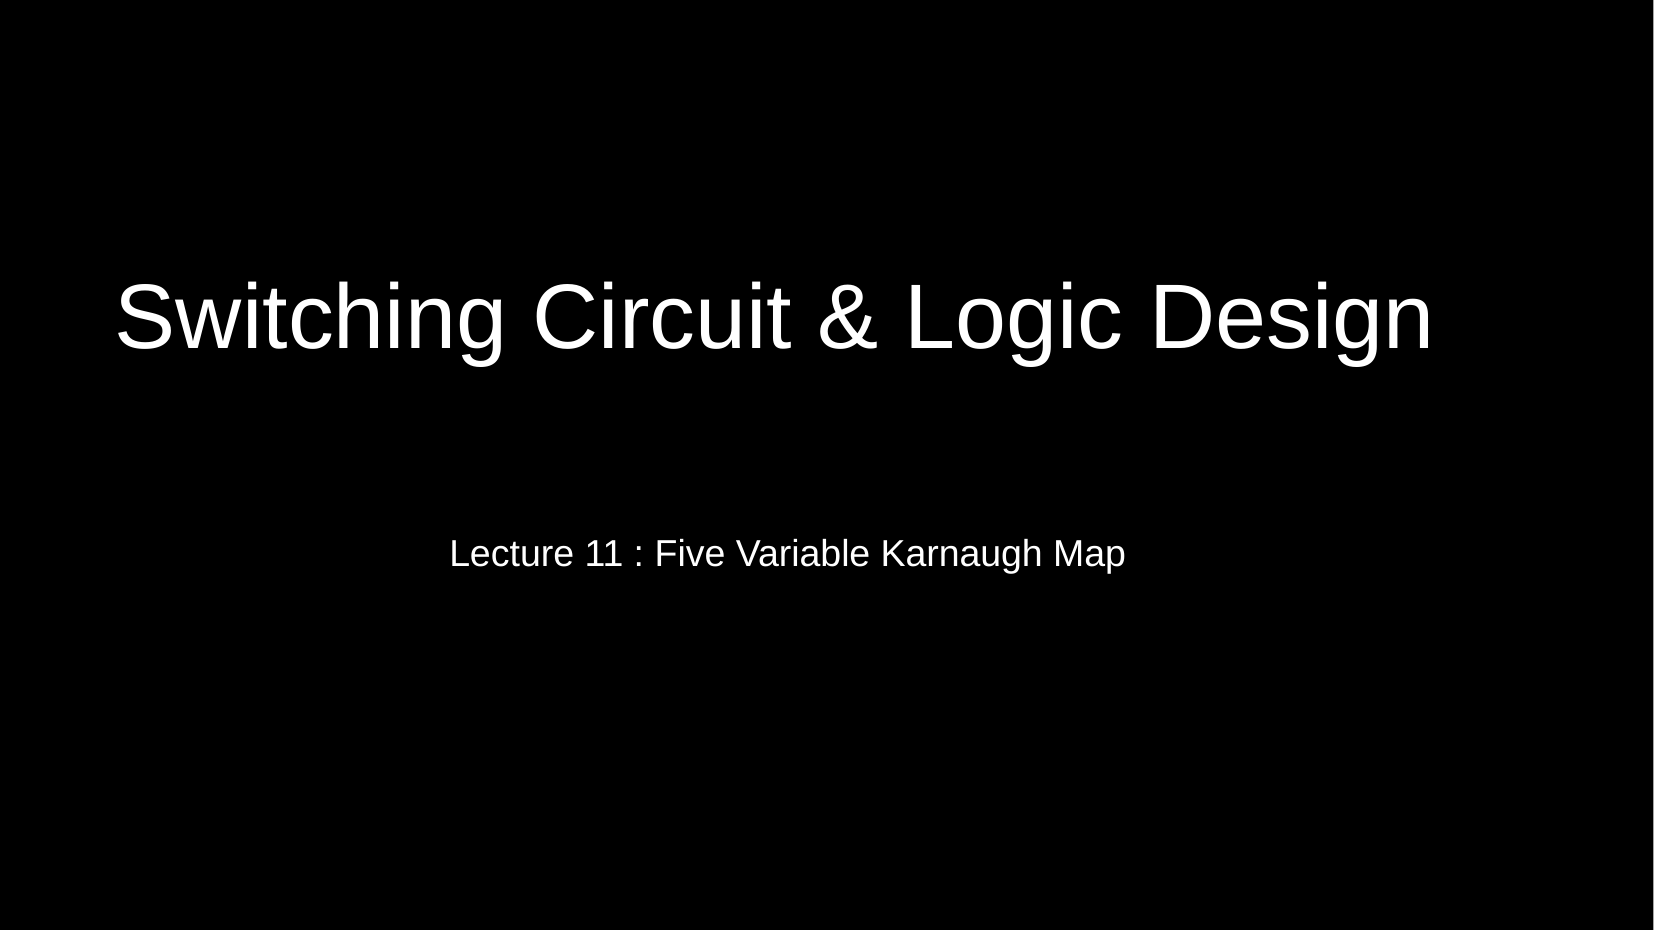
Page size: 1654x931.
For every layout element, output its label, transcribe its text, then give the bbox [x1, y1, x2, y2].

text_box Lecture 11 : Five Variable Karnaugh Map [434, 525, 1212, 582]
title Switching Circuit & Logic Design [37, 262, 1514, 371]
